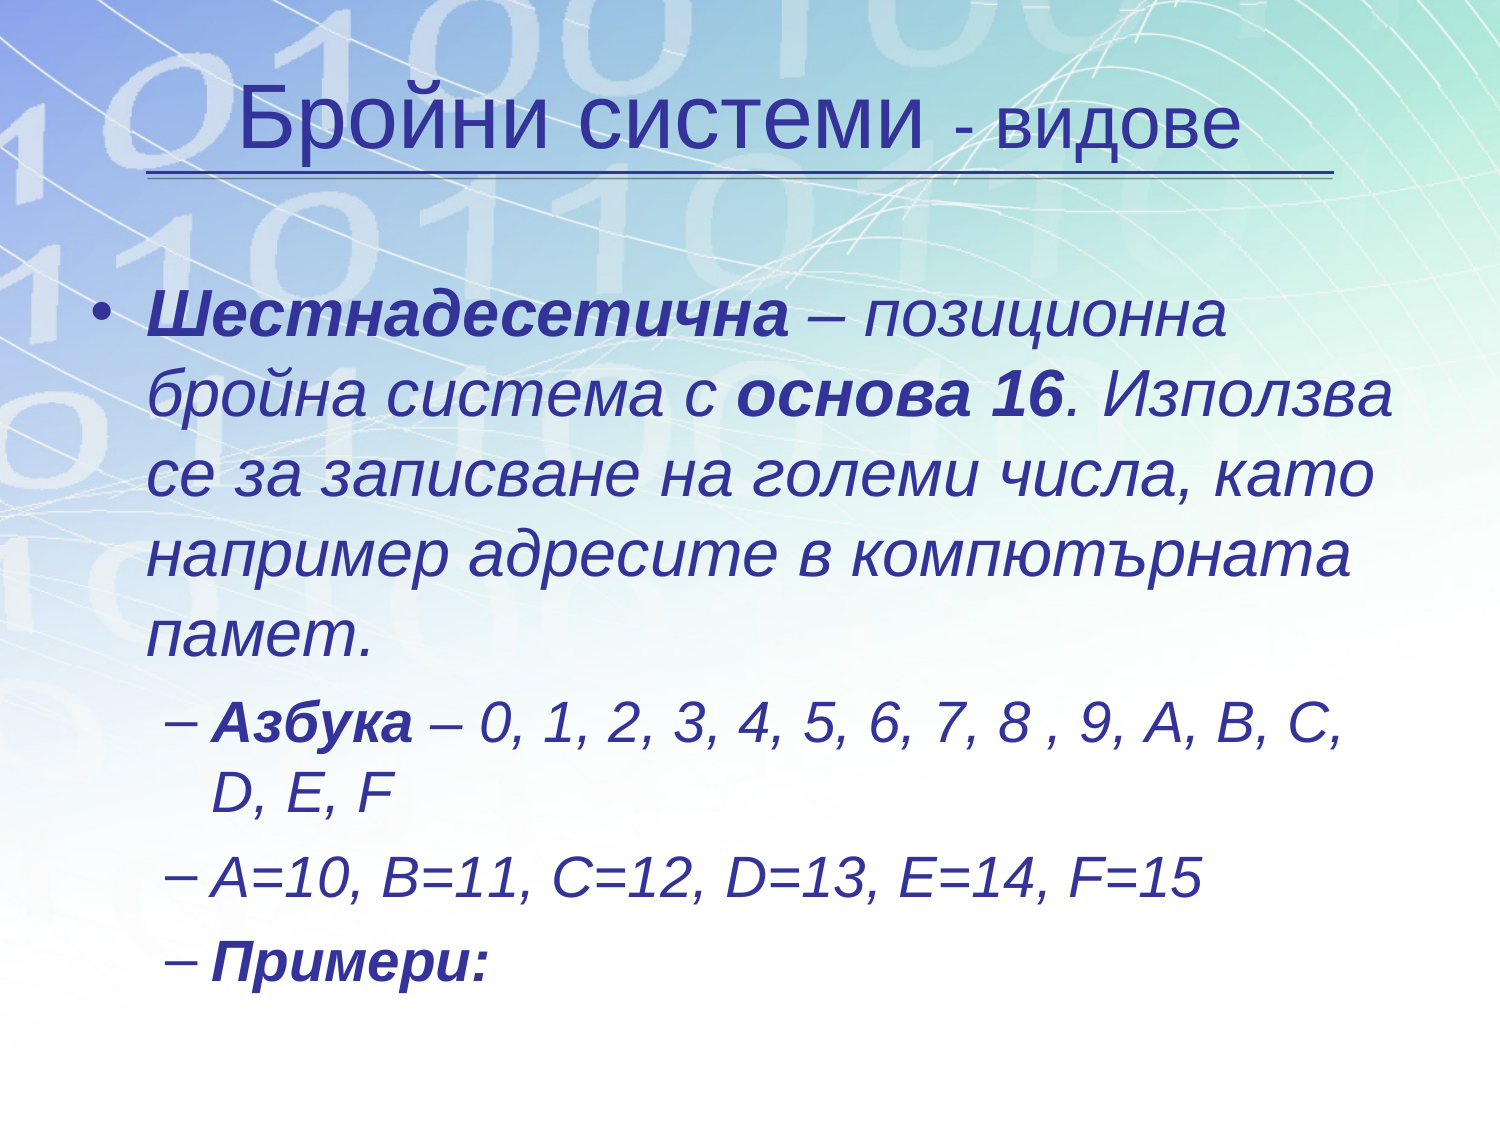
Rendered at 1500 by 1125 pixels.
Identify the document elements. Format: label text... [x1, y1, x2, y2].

title Бройни системи - видове [64, 30, 1415, 192]
list Шестнадесетична – позиционна бройна система с основа 16. Използва се за записване на големи числа, като например адресите в компютърната памет. Азбука – 0, 1, 2, 3, 4, 5, 6, 7, 8 , 9, A, B, C, D, E, F A=10, B=11, C=12, D=13, E=14, F=15 Примери: [75, 262, 1426, 1059]
picture [0, 0, 1500, 1125]
